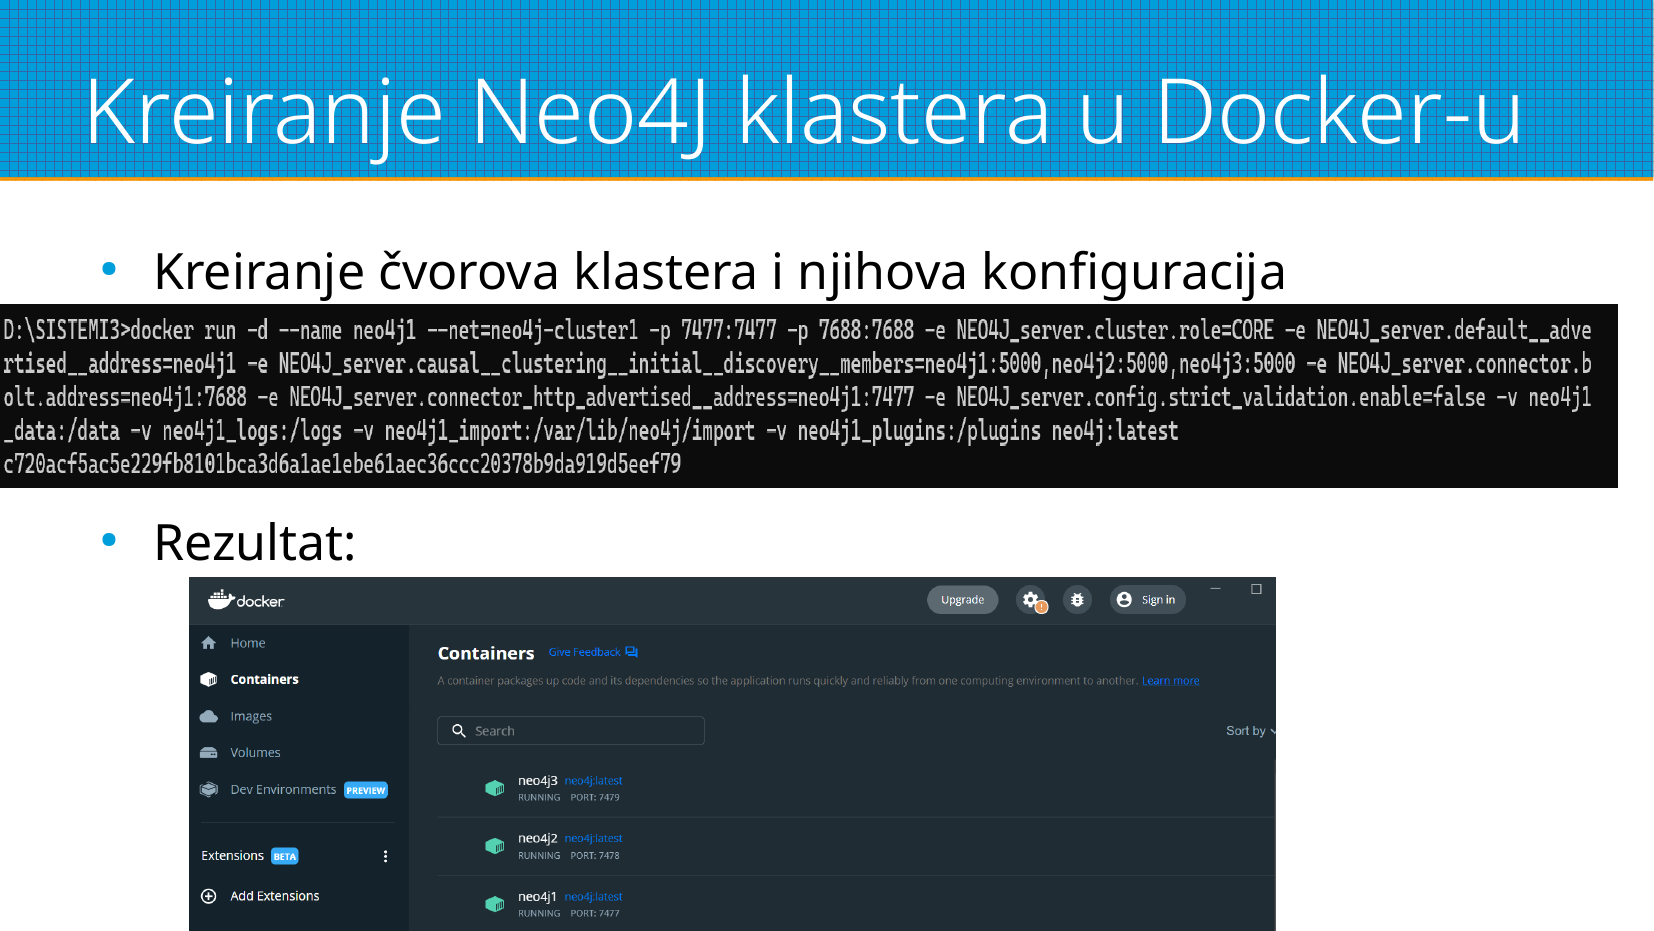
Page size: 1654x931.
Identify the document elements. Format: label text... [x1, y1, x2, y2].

title Kreiranje Neo4J klastera u Docker-u [82, 14, 1571, 171]
list Kreiranje čvorova klastera i njihova konfiguracija Rezultat: [82, 488, 1563, 811]
list Kreiranje čvorova klastera i njihova konfiguracija Rezultat: [82, 236, 1563, 304]
picture [189, 577, 1276, 931]
picture [0, 304, 1618, 488]
